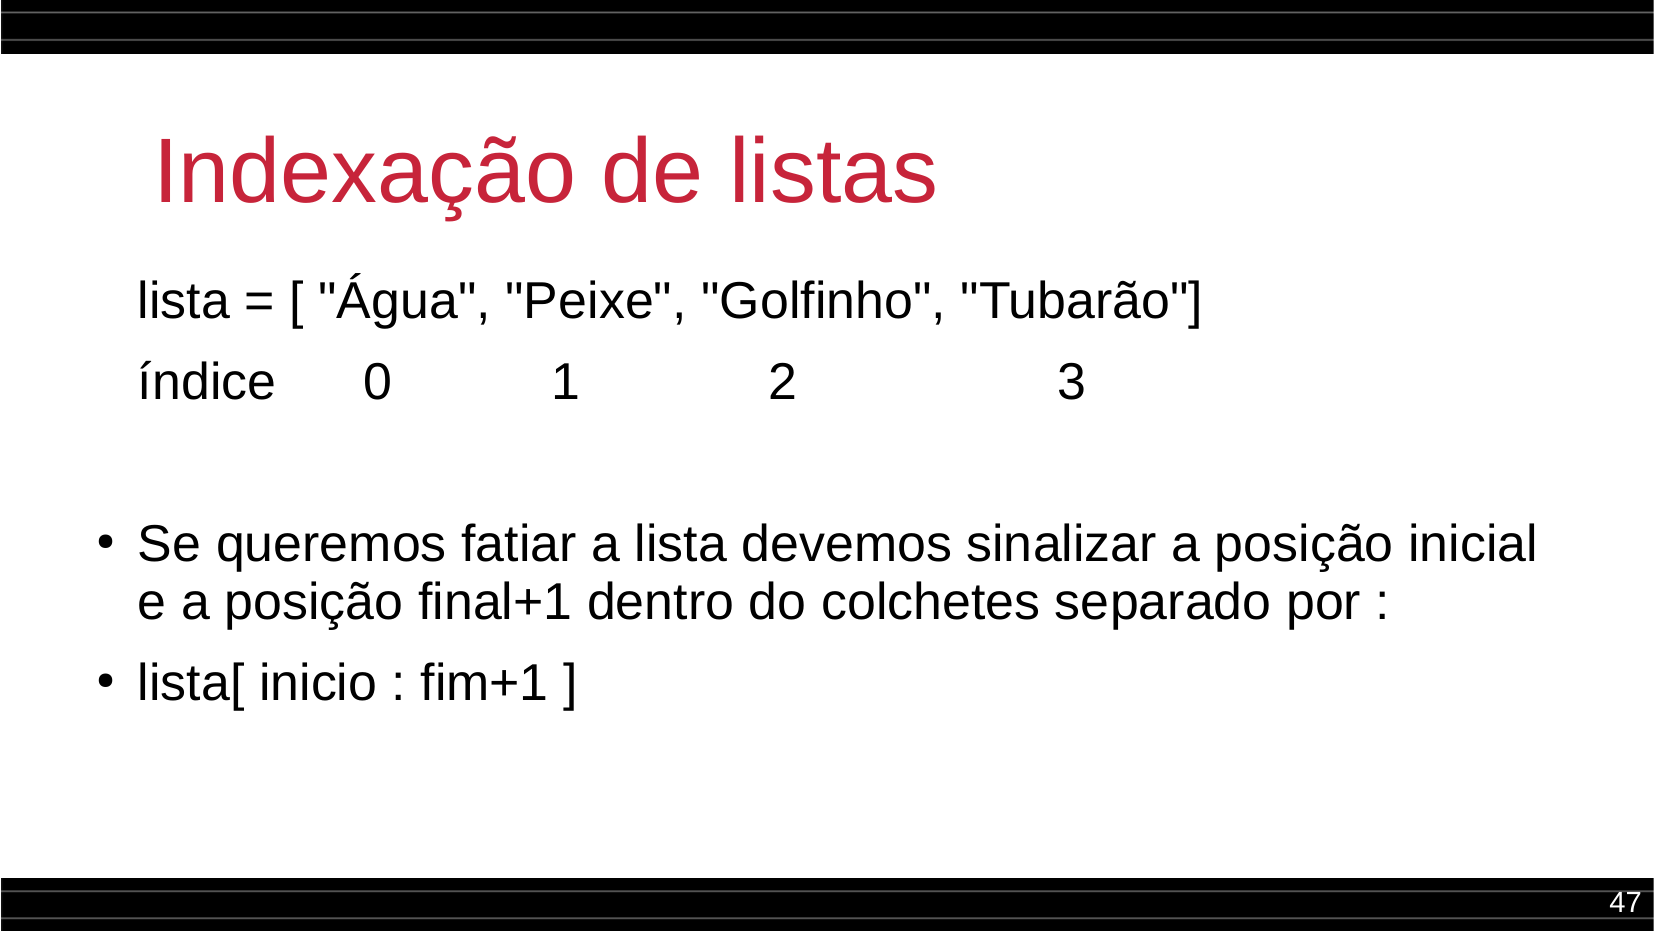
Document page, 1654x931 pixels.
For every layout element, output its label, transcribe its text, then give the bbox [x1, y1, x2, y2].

picture [1, 0, 1654, 54]
picture [1, 878, 1654, 931]
list lista = [ "Água", "Peixe", "Golfinho", "Tubarão"] índice 0 1 2 3 Se queremos fatiar a lista devemos sinalizar a posição inicial e a posição final+1 dentro do colchetes separado por : lista[ inicio : fim+1 ] [82, 271, 1571, 758]
title Indexação de listas [82, 67, 1571, 271]
